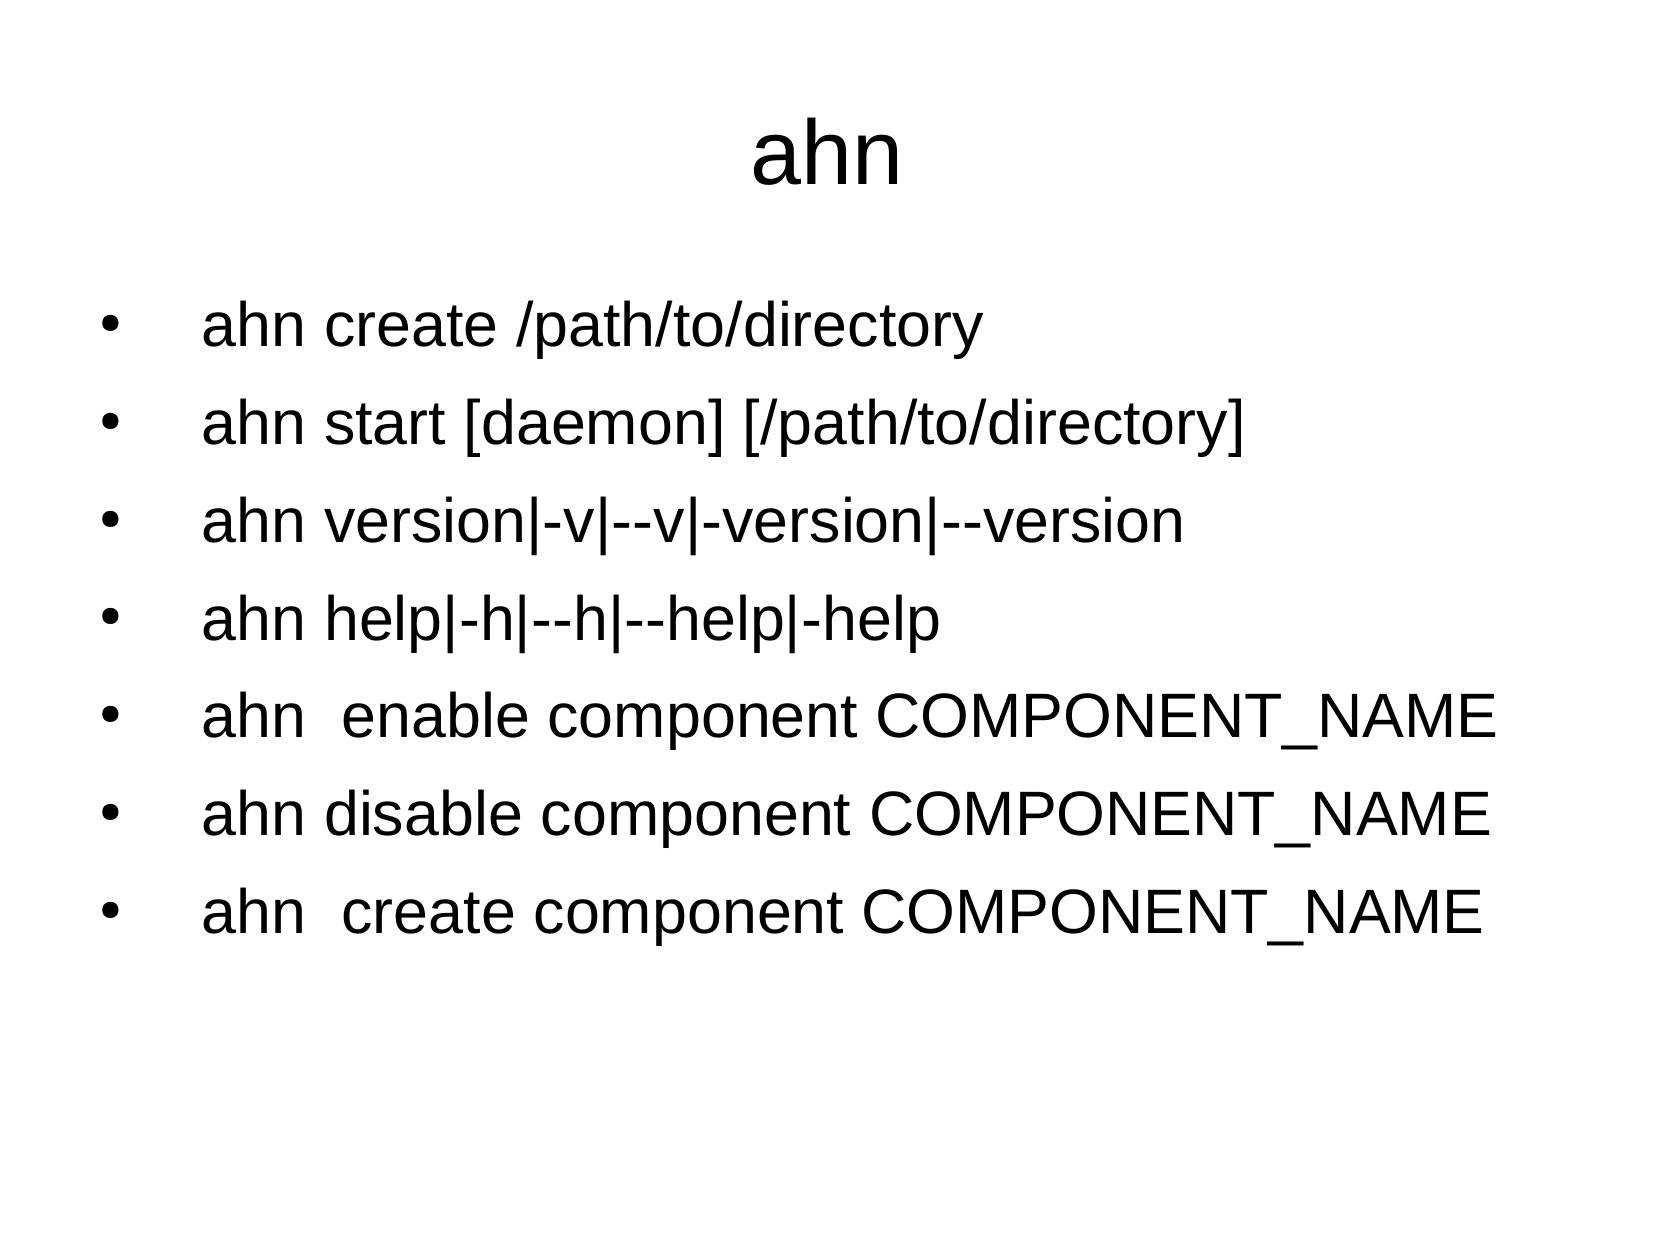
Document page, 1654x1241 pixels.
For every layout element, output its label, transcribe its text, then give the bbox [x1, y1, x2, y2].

title ahn [82, 56, 1571, 250]
list ahn create /path/to/directory ahn start [daemon] [/path/to/directory] ahn version|-v|--v|-version|--version ahn help|-h|--h|--help|-help ahn enable component COMPONENT_NAME ahn disable component COMPONENT_NAME ahn create component COMPONENT_NAME [82, 290, 1571, 1109]
